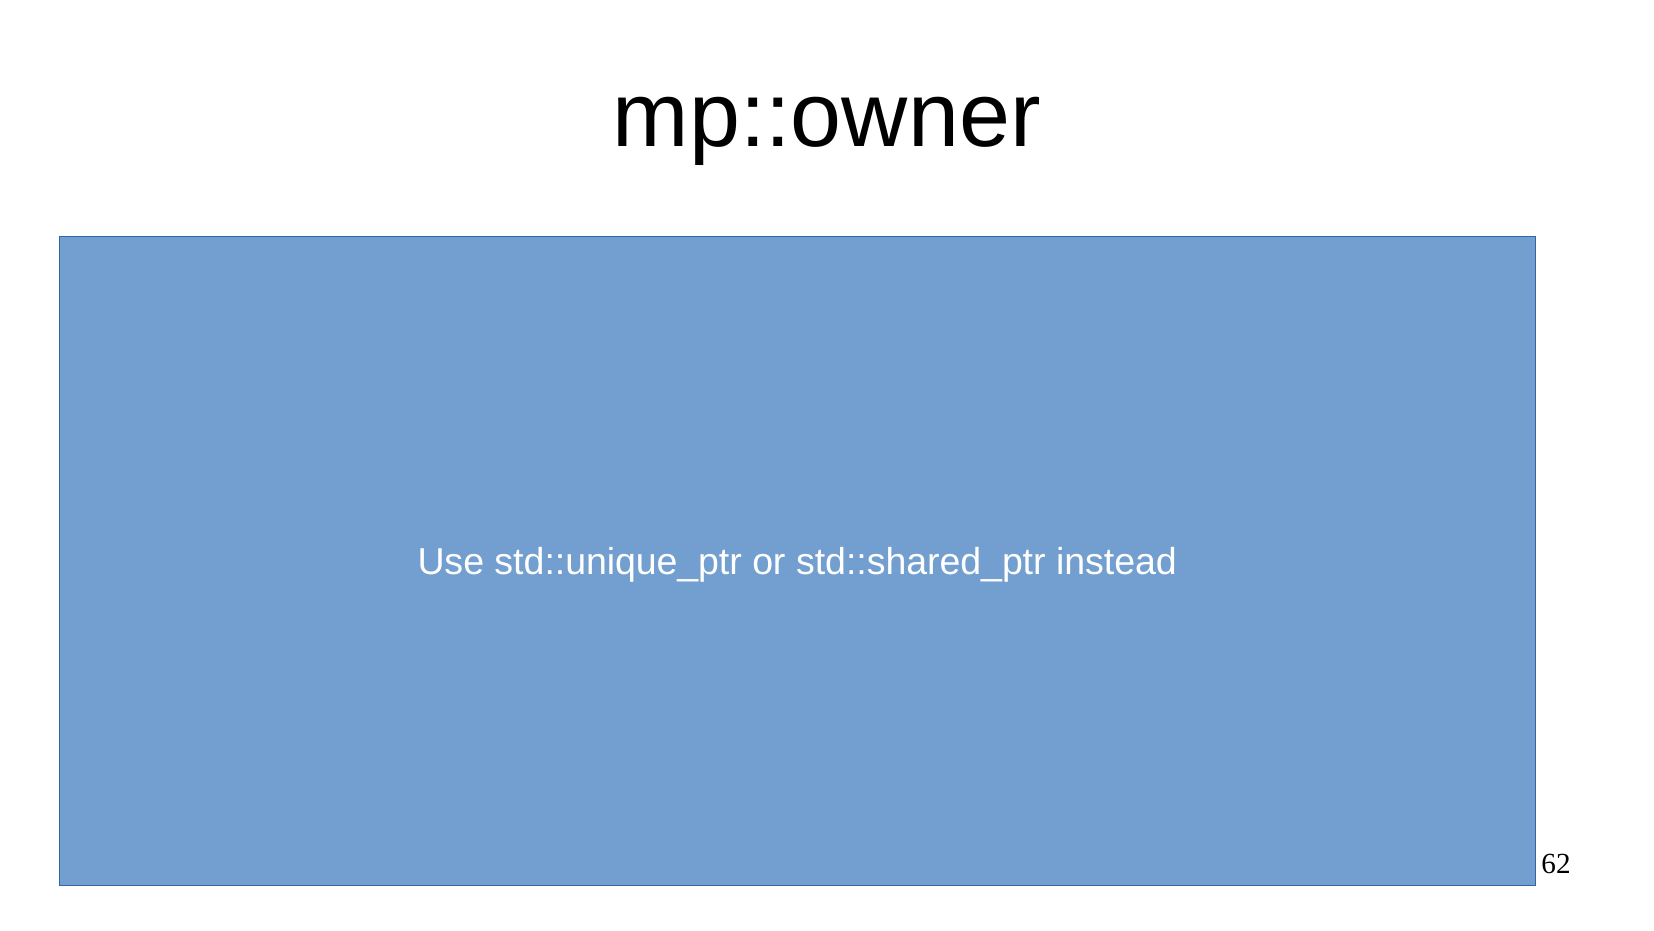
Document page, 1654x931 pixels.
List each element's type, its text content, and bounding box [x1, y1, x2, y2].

text_box Use std::unique_ptr or std::shared_ptr instead [59, 236, 1536, 886]
title mp::owner [82, 37, 1571, 193]
list Cannot be assigned to another owner [82, 217, 1571, 443]
